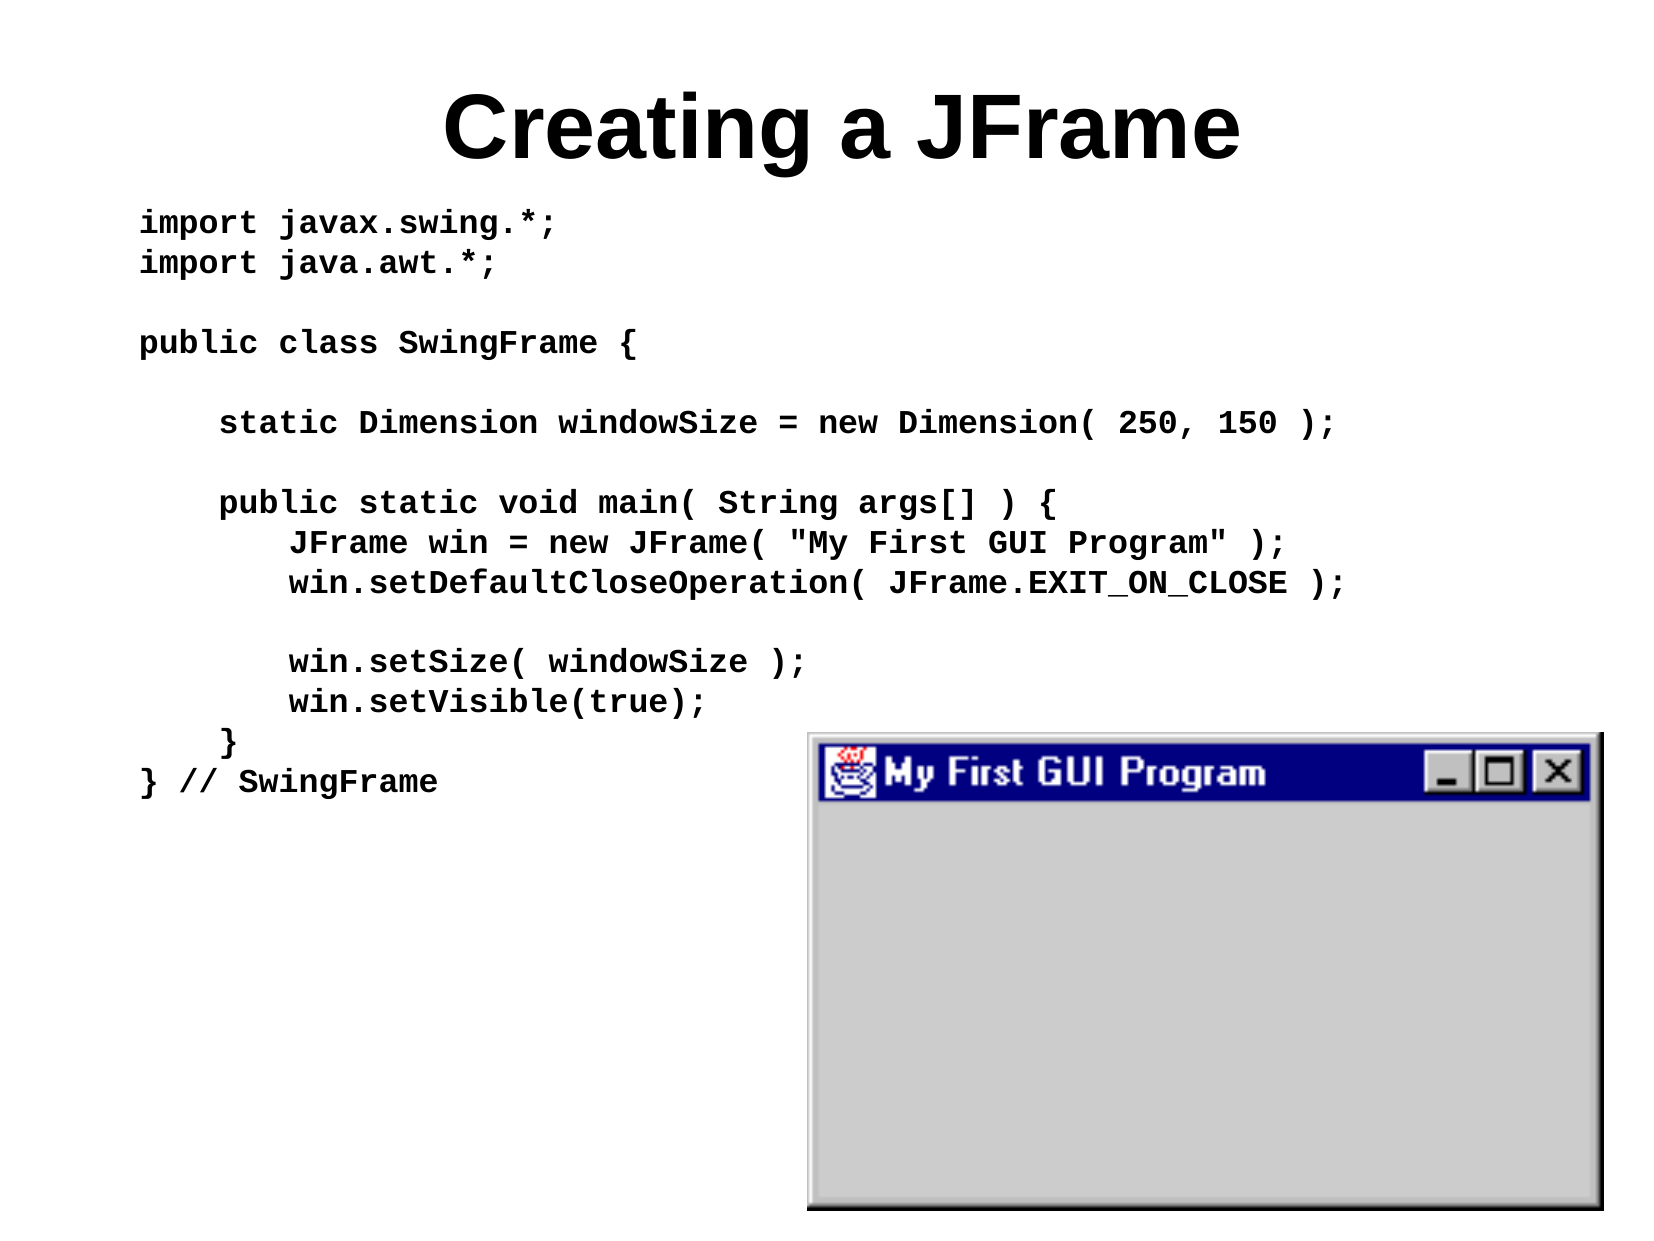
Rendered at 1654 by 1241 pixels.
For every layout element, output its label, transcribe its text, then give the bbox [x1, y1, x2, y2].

text_box import javax.swing.*; import java.awt.*; public class SwingFrame { static Dimension windowSize = new Dimension( 250, 150 ); public static void main( String args[] ) { JFrame win = new JFrame( "My First GUI Program" ); win.setDefaultCloseOperation( JFrame.EXIT_ON_CLOSE ); win.setSize( windowSize ); win.setVisible(true); } } // SwingFrame [123, 192, 1364, 808]
title Creating a JFrame [82, 49, 1571, 196]
picture [807, 732, 1604, 1211]
